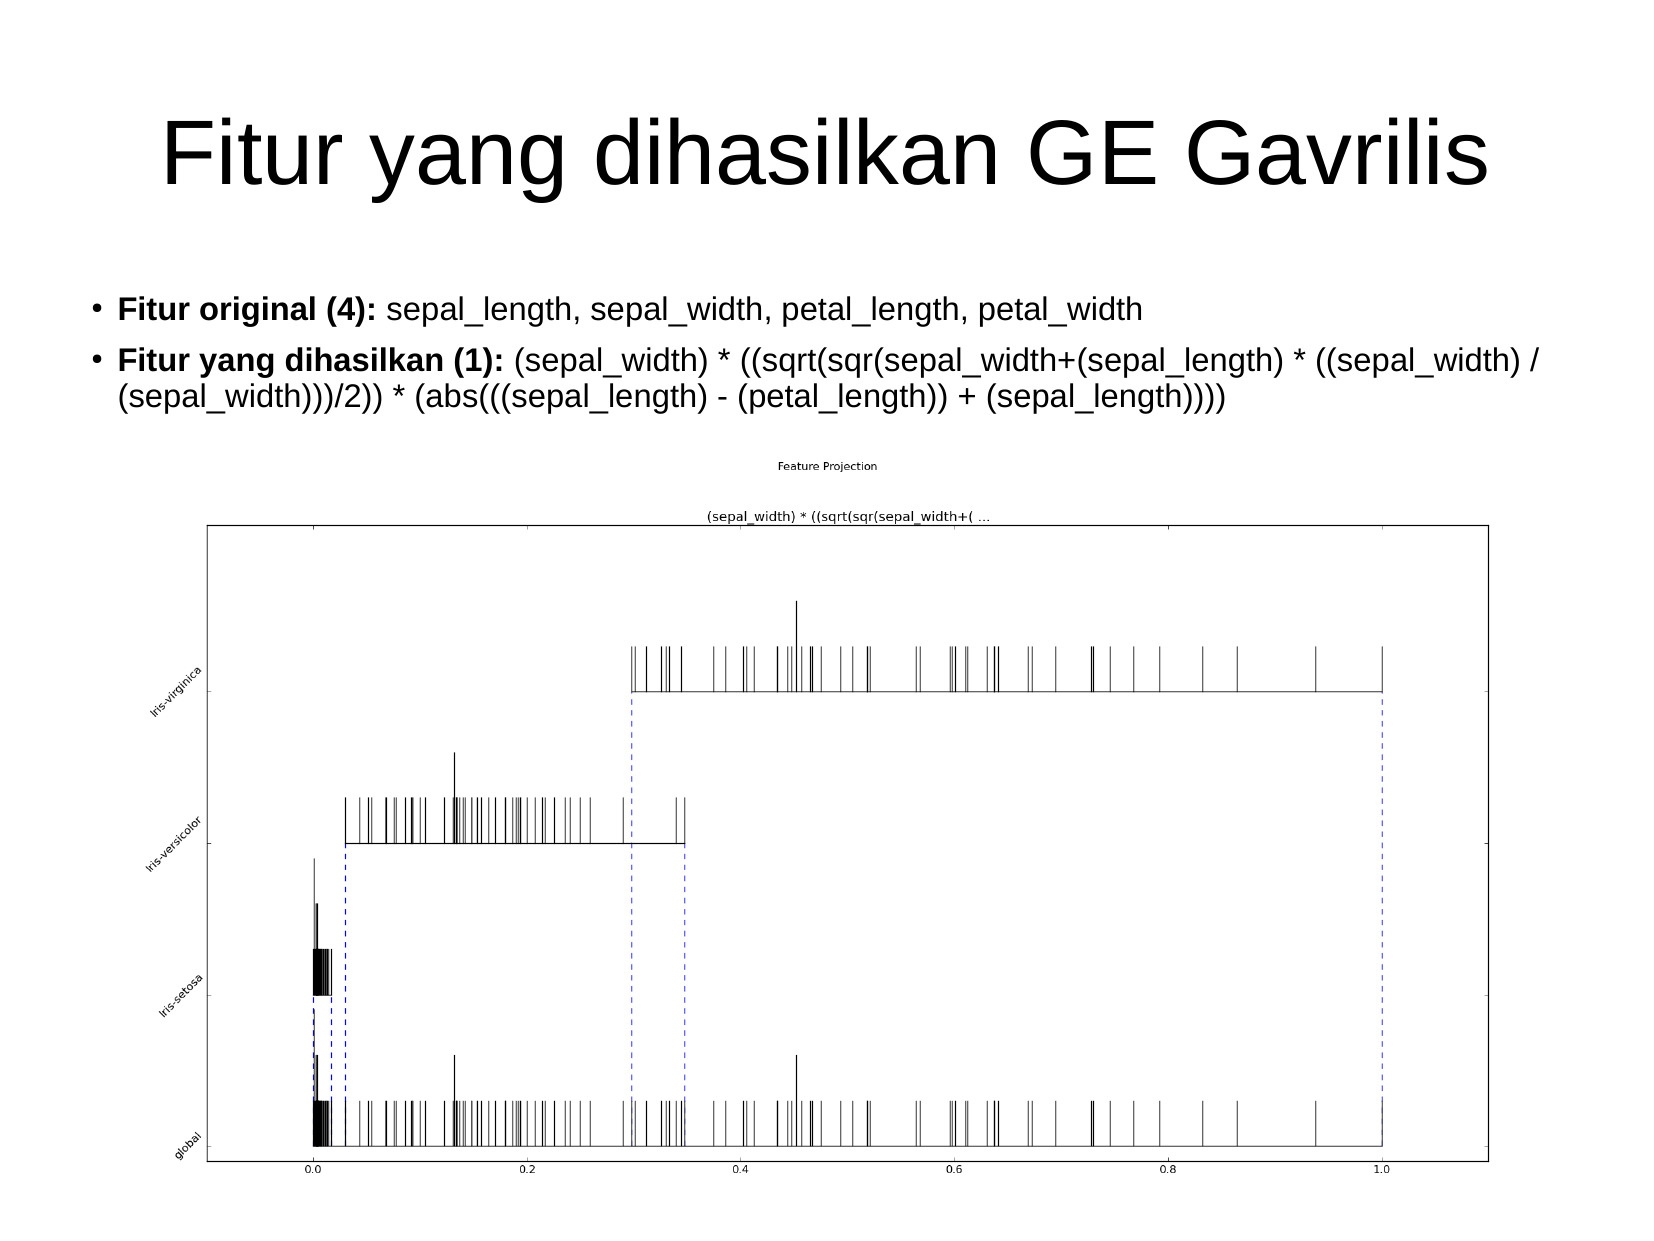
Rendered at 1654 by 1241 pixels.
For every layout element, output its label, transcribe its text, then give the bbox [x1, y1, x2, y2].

picture [0, 446, 1654, 1241]
list Fitur original (4): sepal_length, sepal_width, petal_length, petal_width Fitur yang dihasilkan (1): (sepal_width) * ((sqrt(sqr(sepal_width+(sepal_length) * ((sepal_width) / (sepal_width)))/2)) * (abs(((sepal_length) - (petal_length)) + (sepal_length)))) [82, 290, 1571, 421]
title Fitur yang dihasilkan GE Gavrilis [82, 49, 1571, 257]
